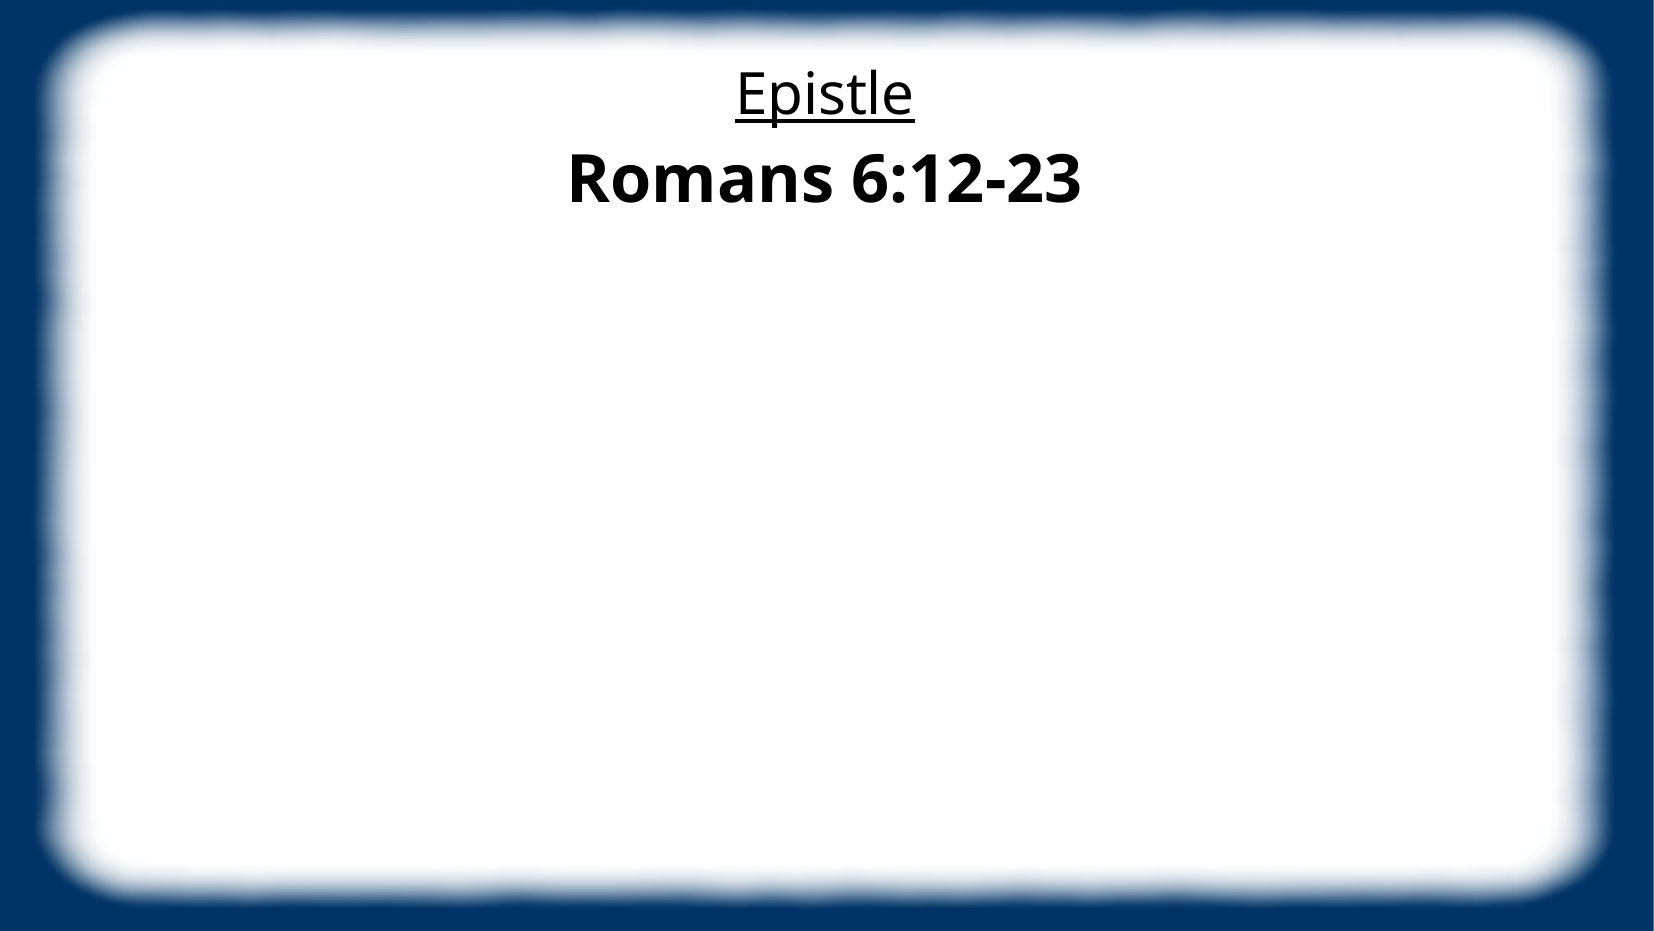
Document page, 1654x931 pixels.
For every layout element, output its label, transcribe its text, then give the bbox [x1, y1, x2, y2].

text_box Epistle Romans 6:12-23 [105, 45, 1546, 226]
picture [0, 0, 1654, 931]
